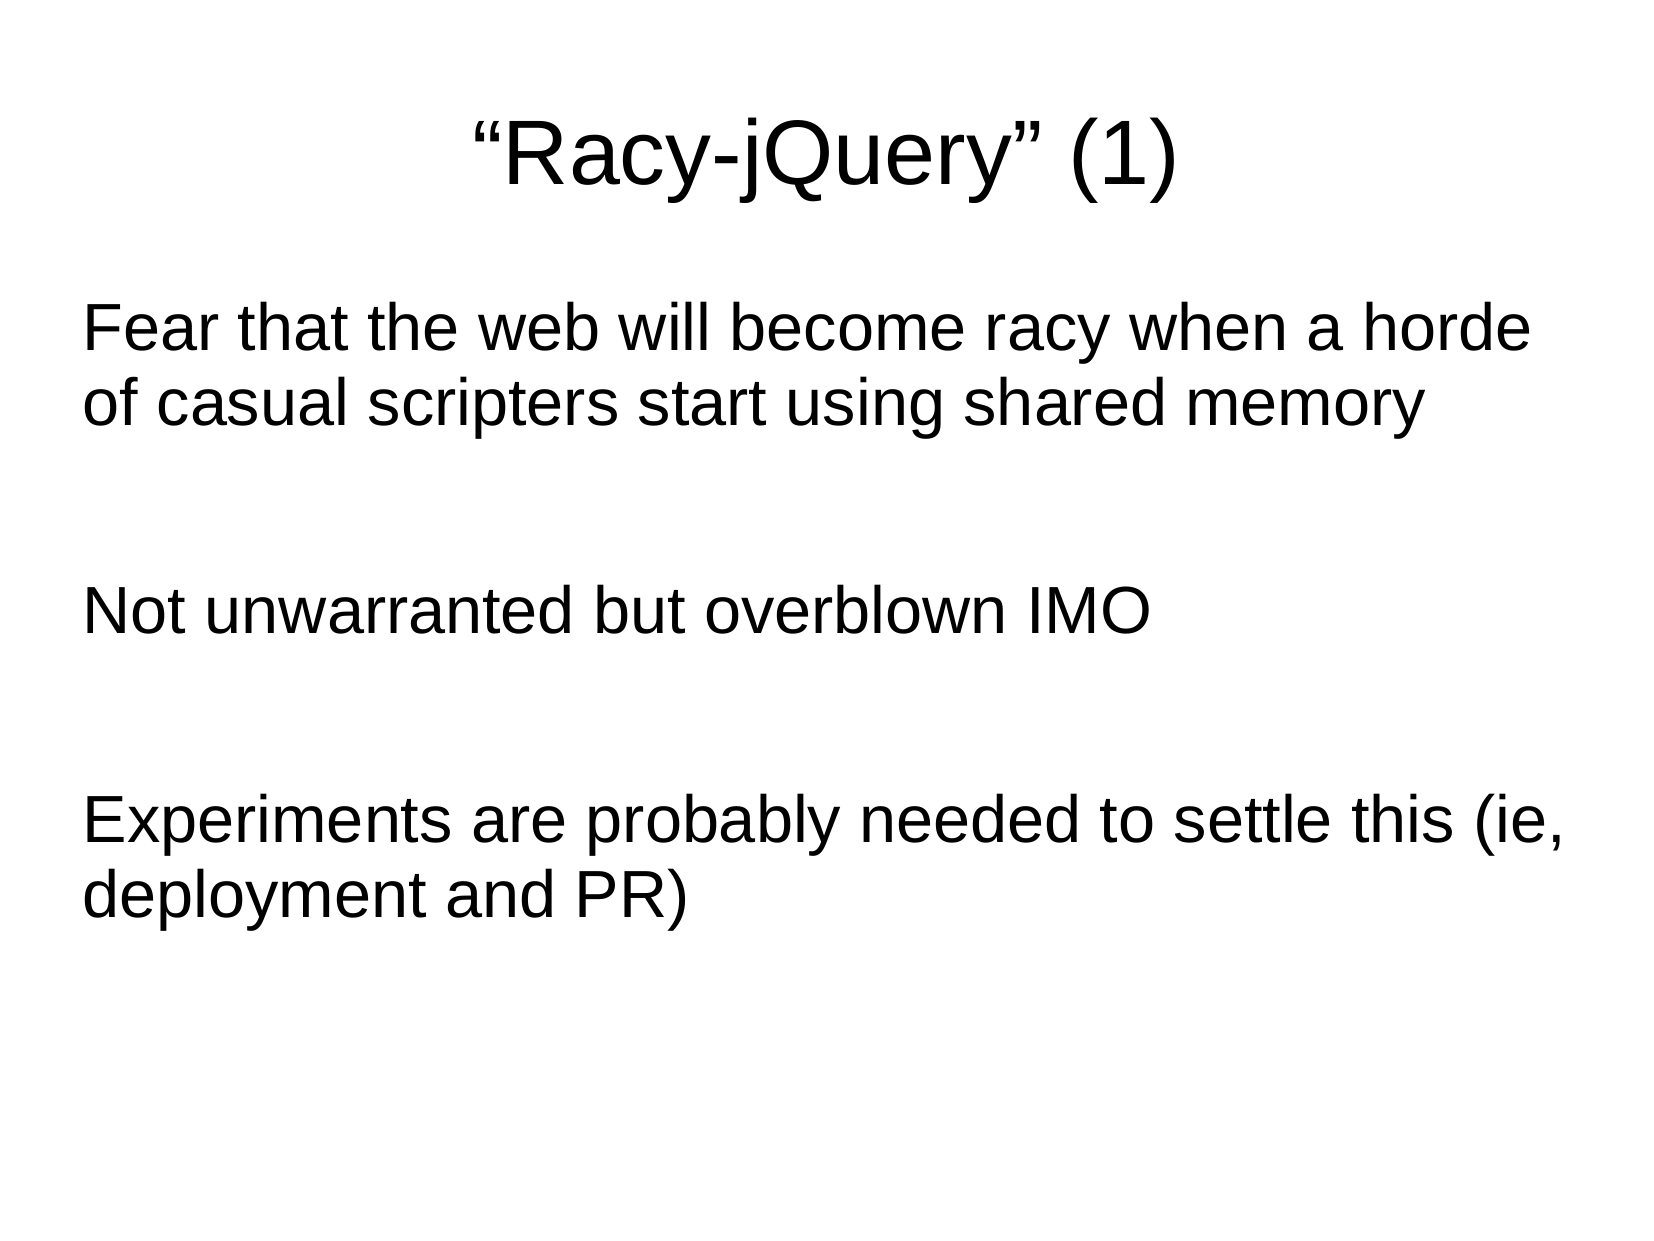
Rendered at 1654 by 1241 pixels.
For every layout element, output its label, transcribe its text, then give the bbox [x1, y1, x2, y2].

title “Racy-jQuery” (1) [82, 49, 1571, 257]
list Fear that the web will become racy when a horde of casual scripters start using shared memory Not unwarranted but overblown IMO Experiments are probably needed to settle this (ie, deployment and PR) [82, 290, 1571, 1138]
